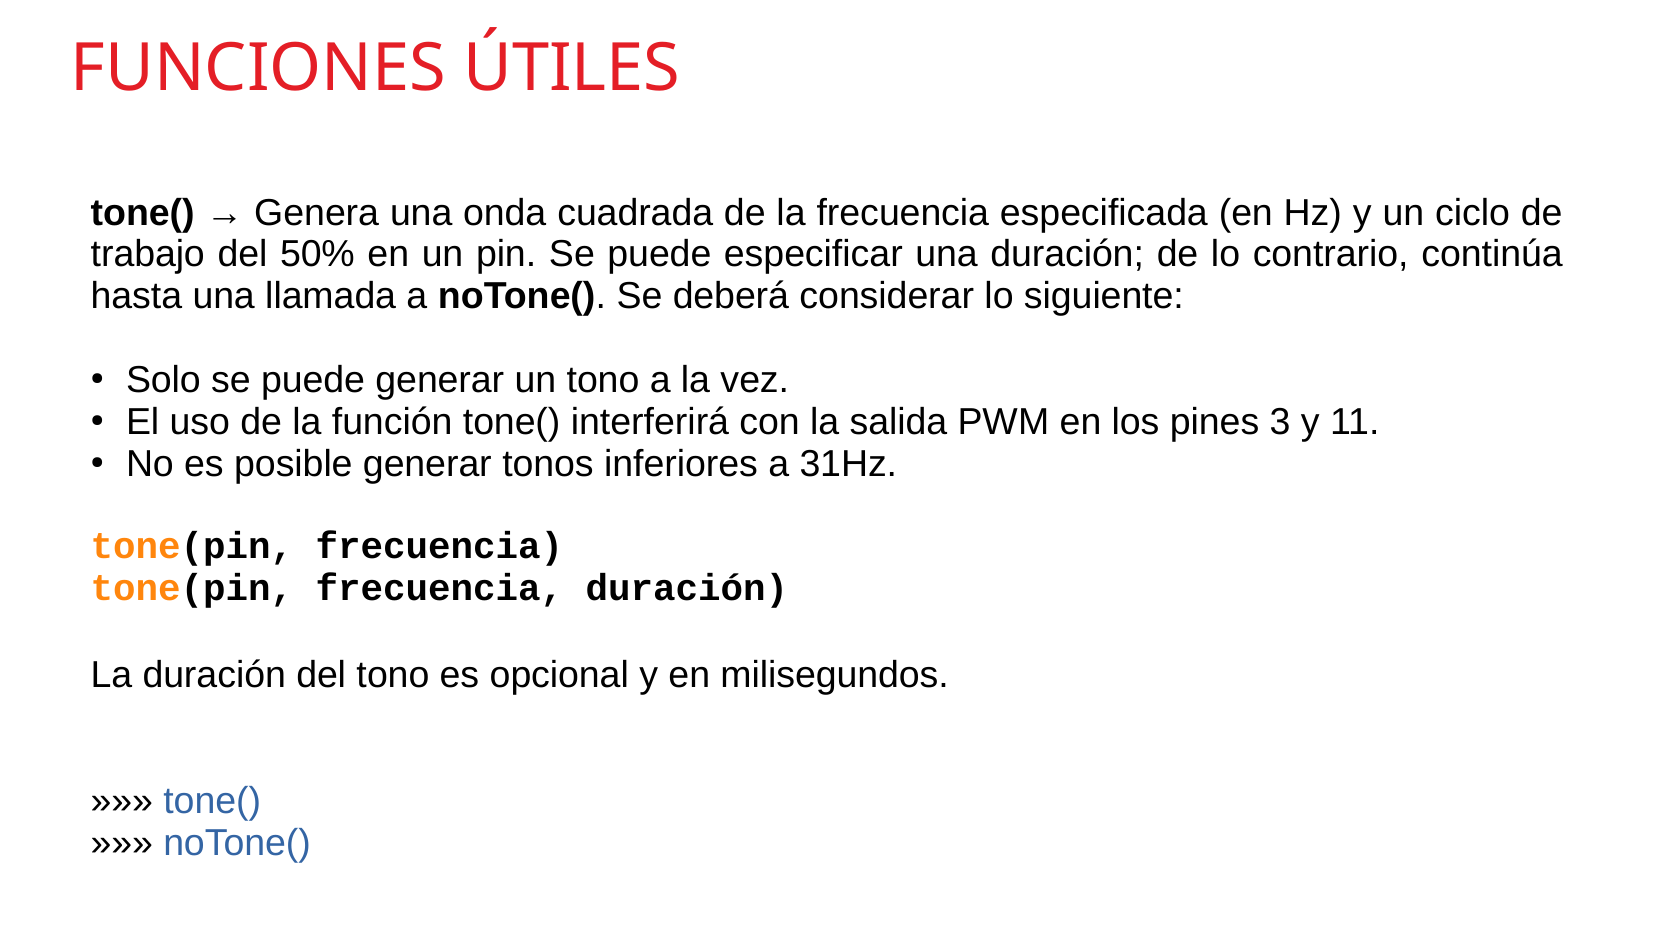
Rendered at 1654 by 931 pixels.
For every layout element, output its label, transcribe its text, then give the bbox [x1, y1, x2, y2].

text_box tone() → Genera una onda cuadrada de la frecuencia especificada (en Hz) y un ciclo de trabajo del 50% en un pin. Se puede especificar una duración; de lo contrario, continúa hasta una llamada a noTone(). Se deberá considerar lo siguiente: Solo se puede generar un tono a la vez. El uso de la función tone() interferirá con la salida PWM en los pines 3 y 11. No es posible generar tonos inferiores a 31Hz. tone(pin, frecuencia) tone(pin, frecuencia, duración) La duración del tono es opcional y en milisegundos. »»» tone() »»» noTone() [75, 183, 1578, 872]
title FUNCIONES ÚTILES [70, 11, 1347, 118]
